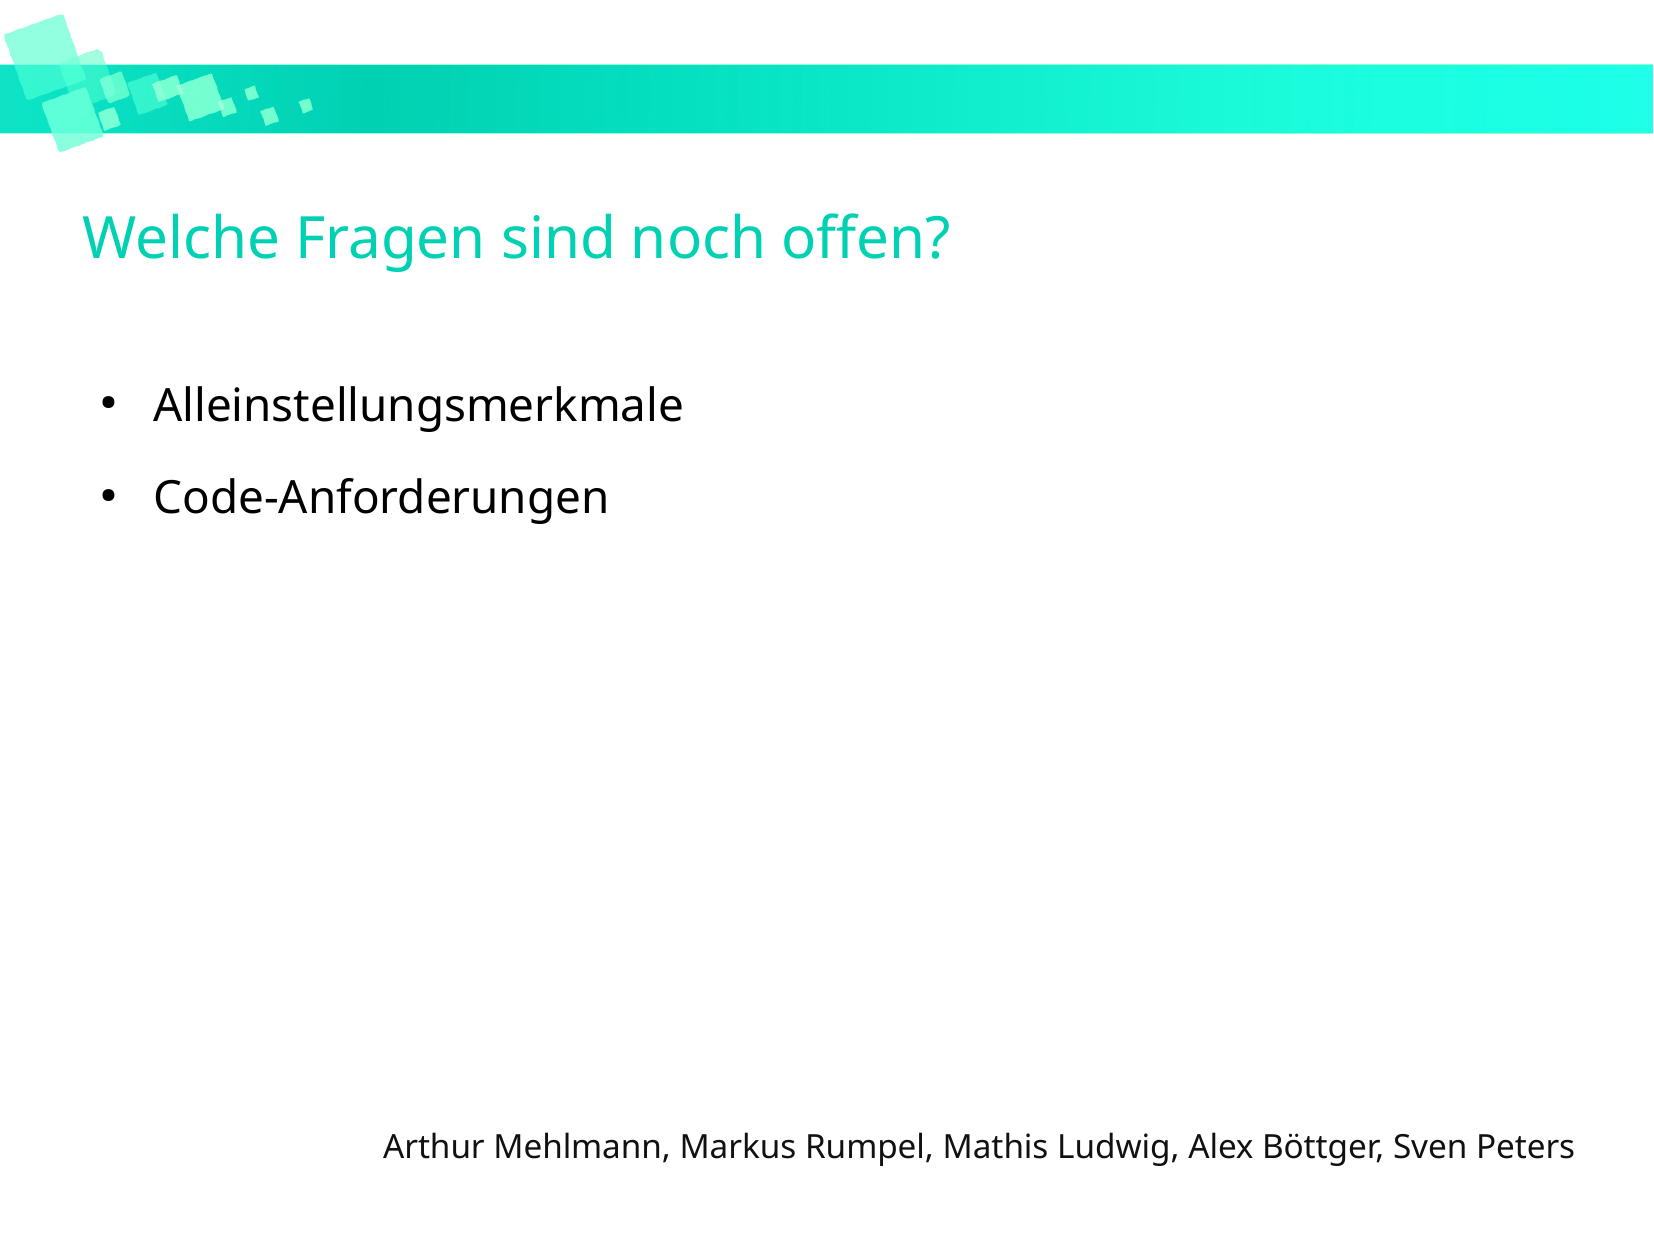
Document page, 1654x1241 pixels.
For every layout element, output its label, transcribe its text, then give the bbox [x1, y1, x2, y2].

picture [0, 0, 1653, 1238]
list Arthur Mehlmann, Markus Rumpel, Mathis Ludwig, Alex Böttger, Sven Peters [89, 1123, 1578, 1169]
title Welche Fragen sind noch offen? [82, 132, 1571, 340]
list Alleinstellungsmerkmale Code-Anforderungen [82, 372, 1571, 1093]
